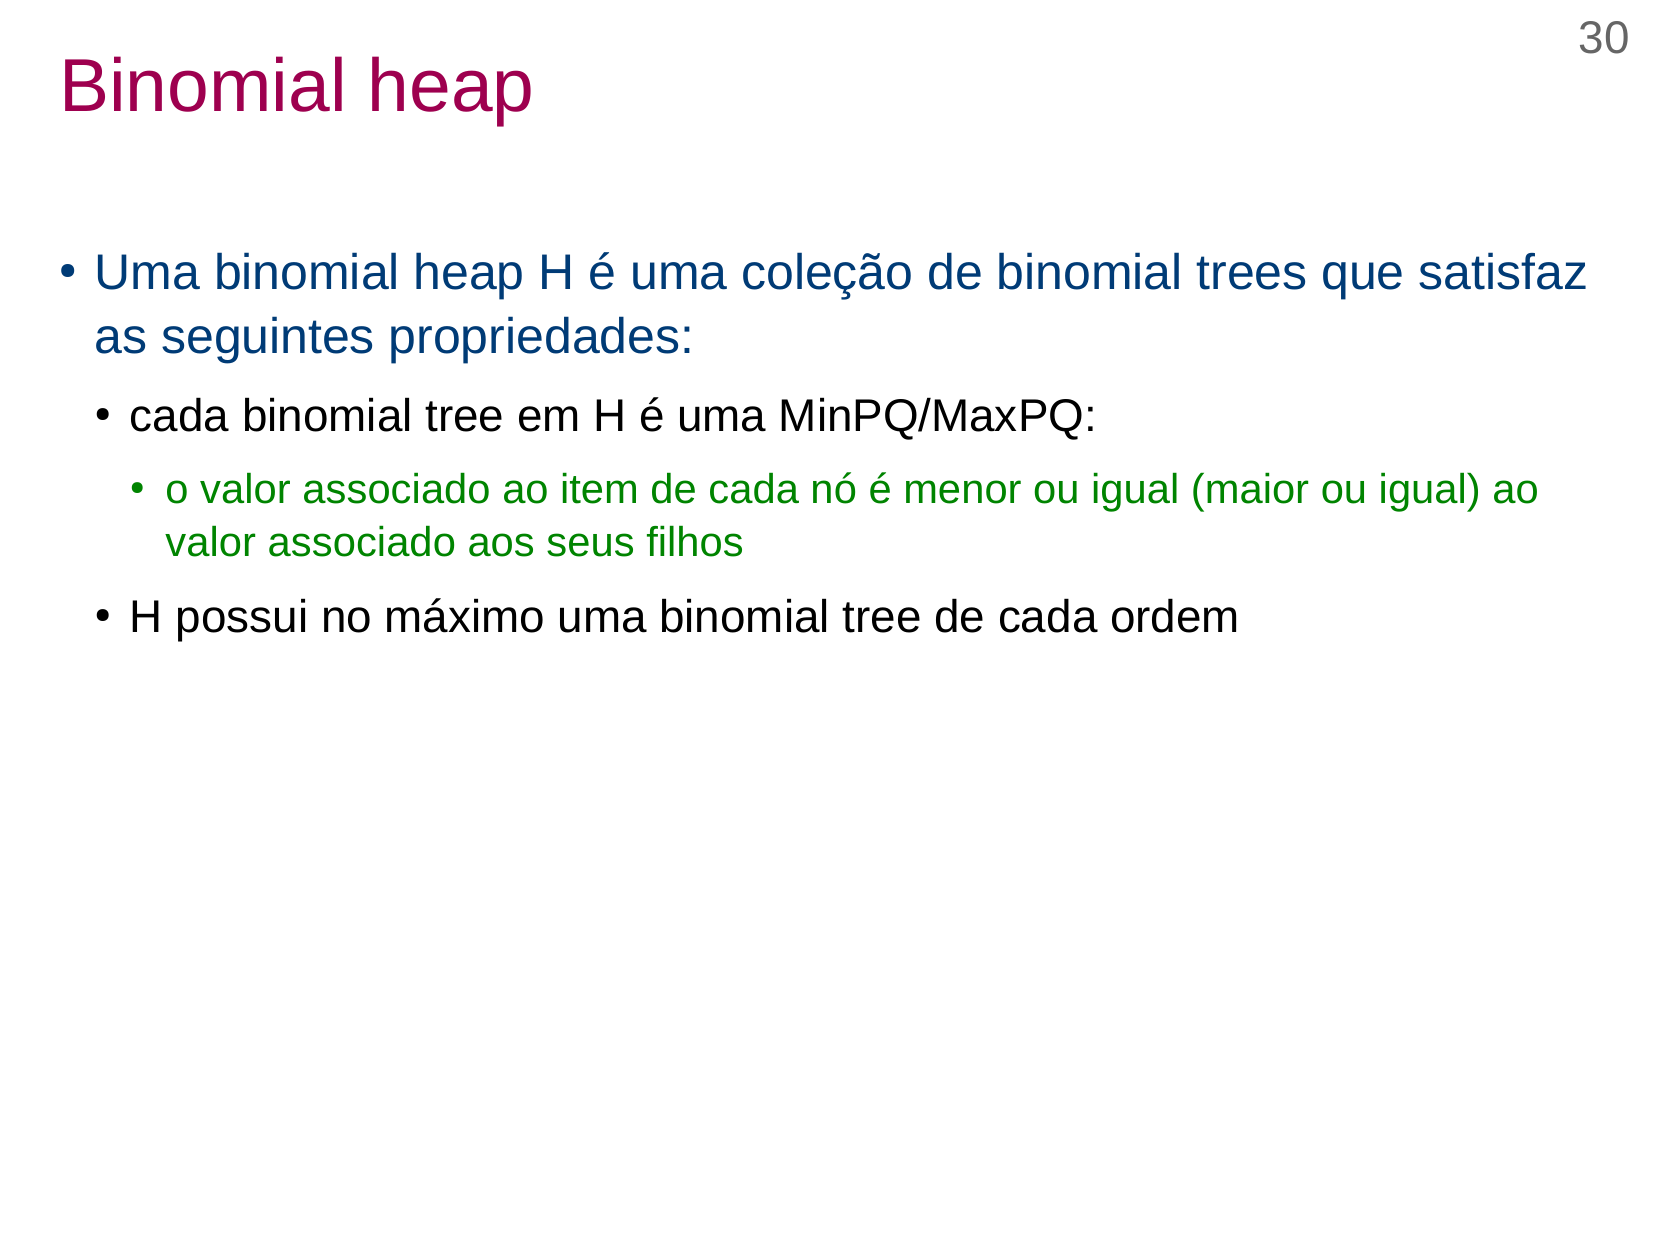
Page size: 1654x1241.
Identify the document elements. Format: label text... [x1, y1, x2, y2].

list Uma binomial heap H é uma coleção de binomial trees que satisfaz as seguintes propriedades: cada binomial tree em H é uma MinPQ/MaxPQ: o valor associado ao item de cada nó é menor ou igual (maior ou igual) ao valor associado aos seus filhos H possui no máximo uma binomial tree de cada ordem [59, 236, 1595, 1211]
title Binomial heap [59, 29, 1595, 148]
